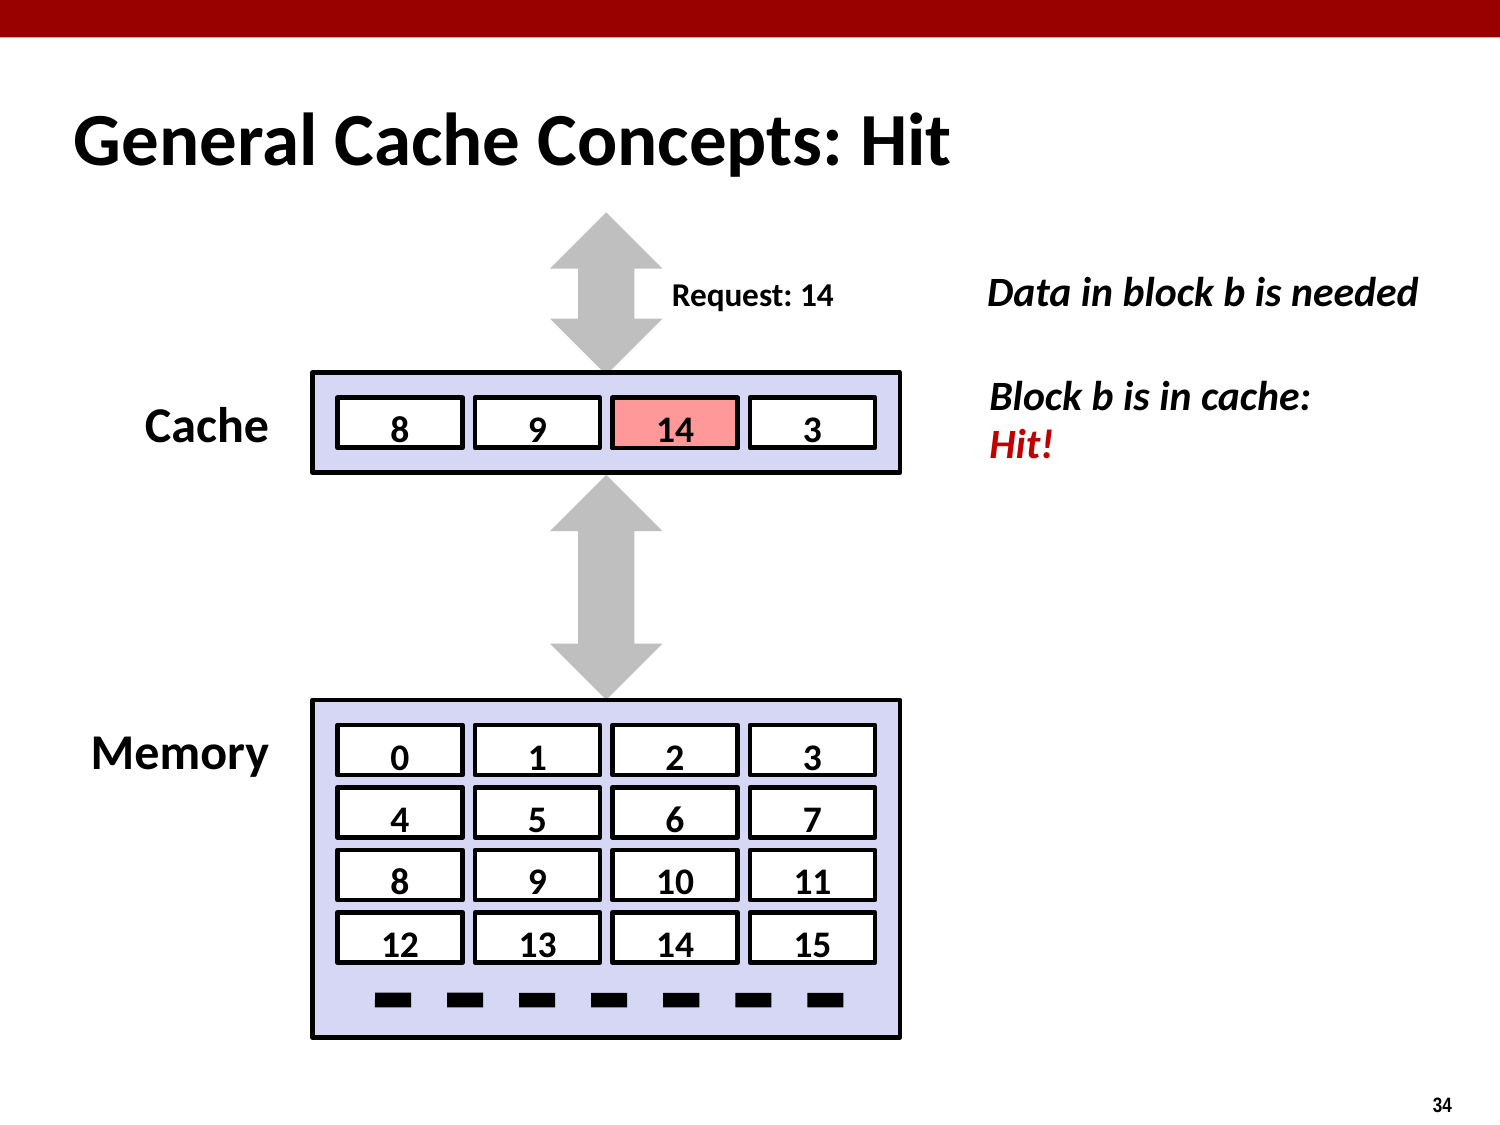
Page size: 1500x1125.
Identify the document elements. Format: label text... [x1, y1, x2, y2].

text_box 10 [612, 849, 738, 900]
text_box 6 [612, 787, 738, 838]
text_box 9 [474, 397, 600, 448]
text_box 2 [612, 725, 738, 775]
text_box 5 [474, 787, 600, 838]
text_box Memory [75, 712, 285, 788]
text_box 8 [337, 849, 463, 900]
text_box Request: 14 [656, 265, 849, 321]
title General Cache Concepts: Hit [58, 72, 1304, 198]
text_box 0 [337, 725, 463, 775]
text_box 15 [750, 912, 875, 963]
text_box Data in block b is needed [972, 259, 1434, 324]
text_box [312, 474, 900, 1038]
text_box [312, 212, 900, 473]
text_box 14 [612, 912, 738, 963]
text_box 1 [474, 725, 600, 775]
text_box 14 [612, 397, 738, 448]
text_box 3 [750, 725, 875, 775]
text_box 8 [337, 397, 463, 448]
text_box 13 [474, 912, 600, 963]
text_box Block b is in cache: Hit! [974, 362, 1327, 477]
text_box Cache [130, 385, 285, 461]
text_box 4 [337, 787, 463, 838]
text_box 11 [750, 849, 875, 900]
text_box 3 [750, 397, 875, 448]
text_box 7 [750, 787, 875, 838]
text_box 12 [337, 912, 463, 963]
text_box 9 [474, 849, 600, 900]
